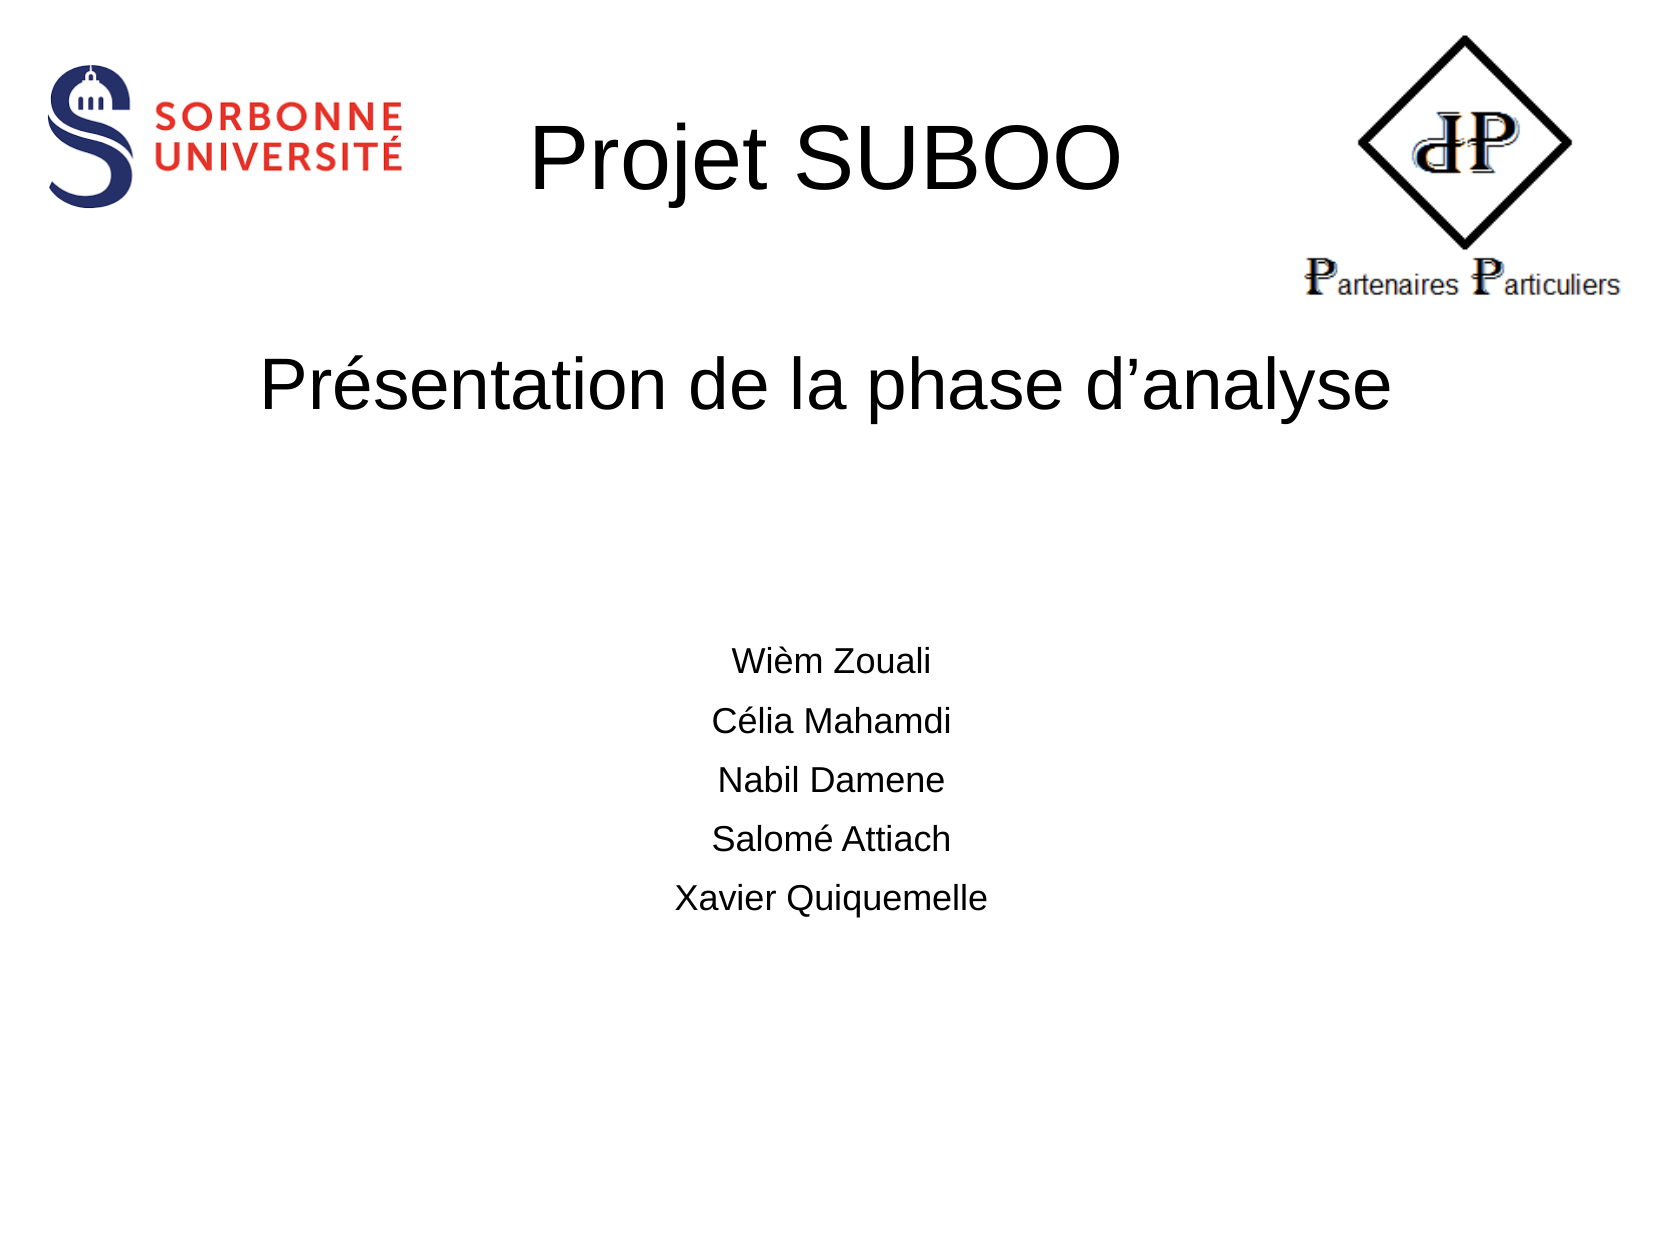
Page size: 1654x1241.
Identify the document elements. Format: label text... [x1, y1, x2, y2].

text_box Projet SUBOO [82, 49, 1303, 257]
picture [47, 64, 82, 209]
text_box Wièm Zouali Célia Mahamdi Nabil Damene Salomé Attiach Xavier Quiquemelle [82, 578, 1571, 922]
picture [1303, 29, 1626, 302]
text_box Présentation de la phase d’analyse [165, 328, 1489, 426]
